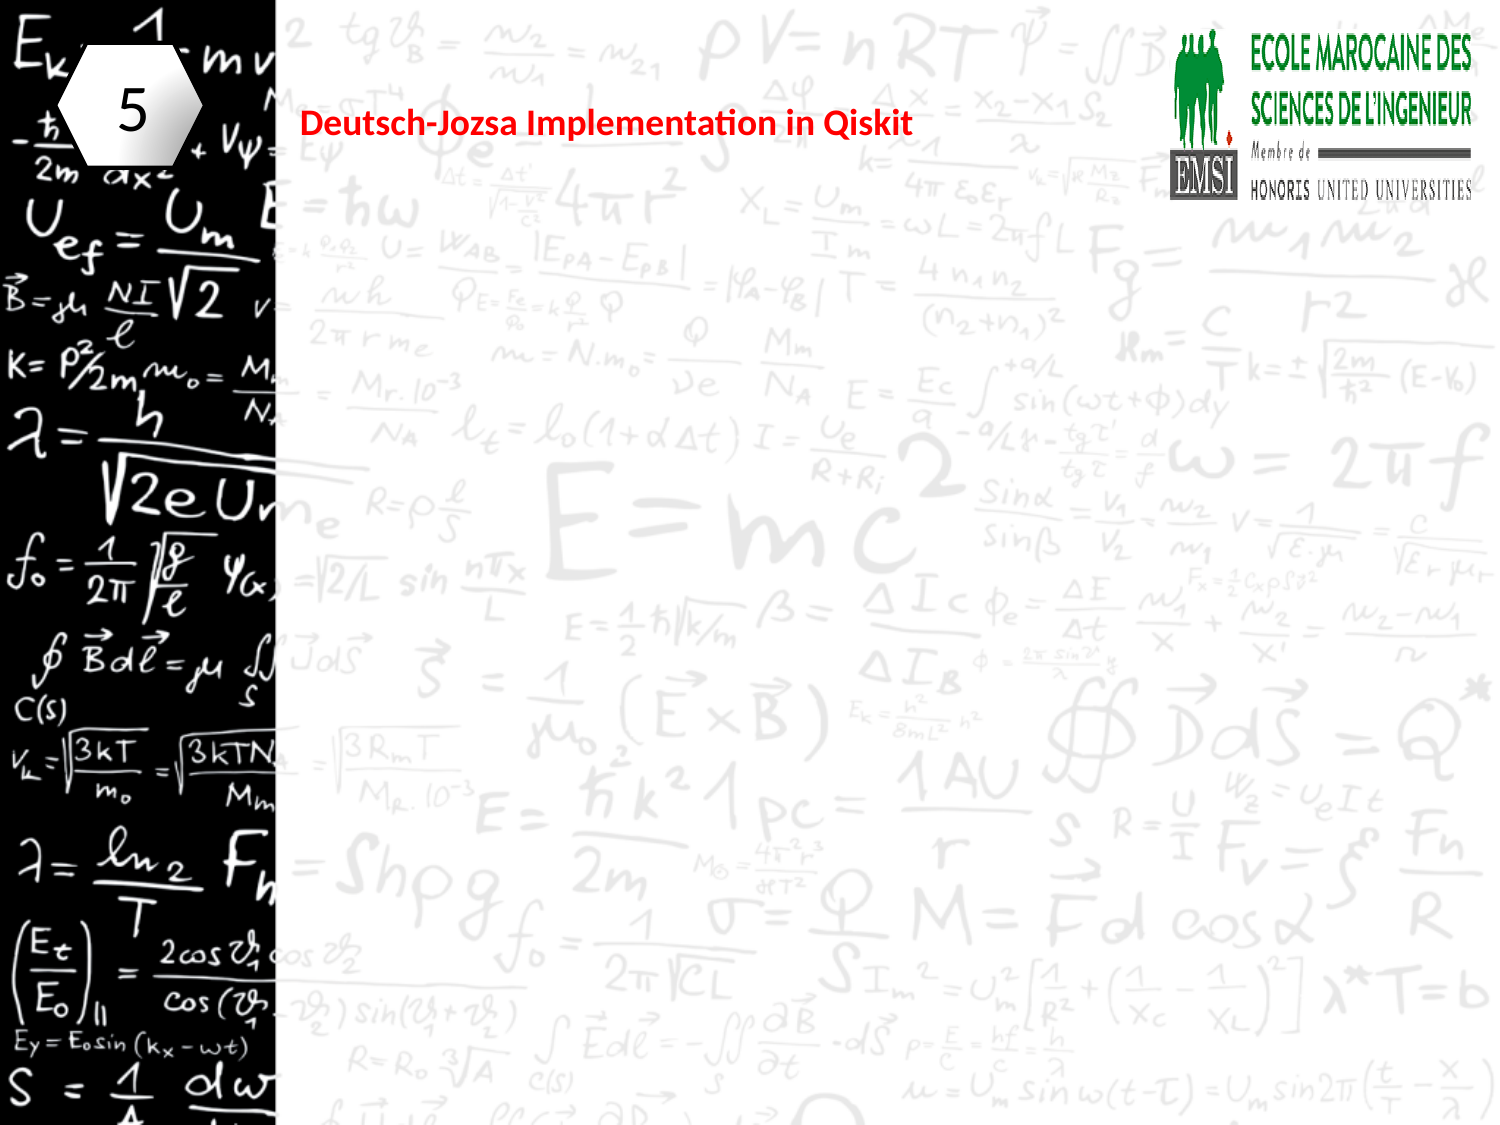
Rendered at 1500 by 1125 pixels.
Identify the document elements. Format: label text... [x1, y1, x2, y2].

text_box Deutsch-Jozsa Implementation in Qiskit [284, 90, 1170, 151]
text_box 5 [101, 57, 159, 153]
text_box [55, 42, 206, 168]
picture [0, 0, 1500, 1125]
